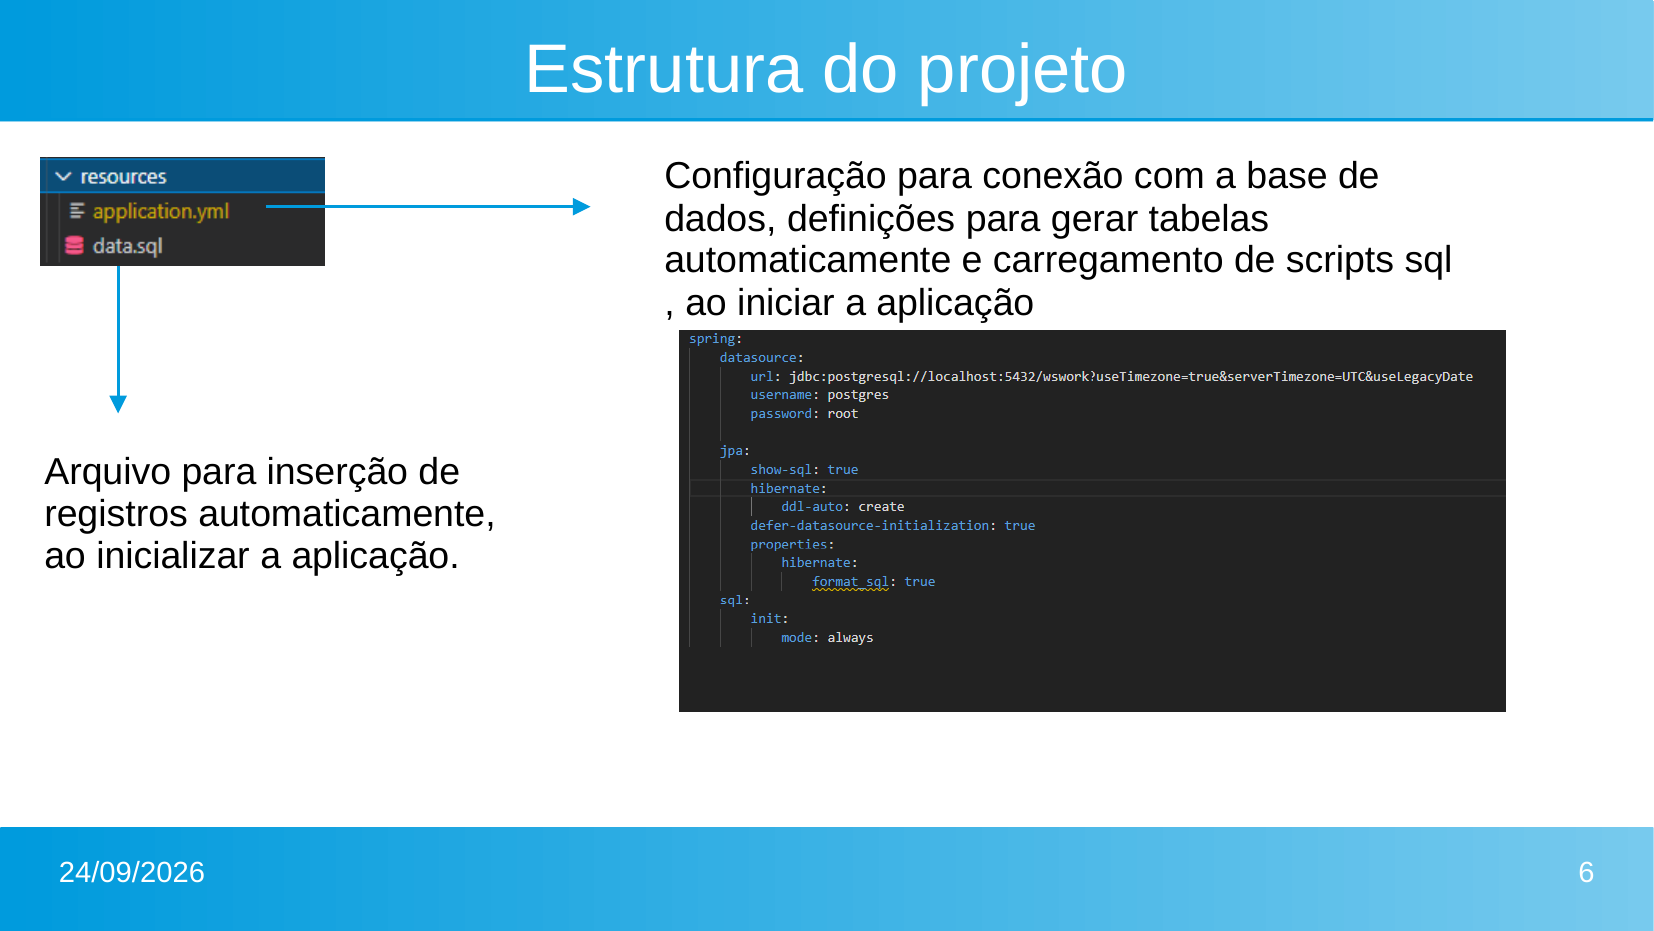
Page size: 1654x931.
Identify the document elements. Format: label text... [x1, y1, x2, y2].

title Estrutura do projeto [59, 29, 1595, 108]
text_box Configuração para conexão com a base de dados, definições para gerar tabelas automaticamente e carregamento de scripts sql , ao iniciar a aplicação [649, 147, 1477, 331]
text_box Arquivo para inserção de registros automaticamente, ao inicializar a aplicação. [29, 442, 532, 584]
picture [679, 330, 1506, 712]
picture [40, 157, 325, 266]
